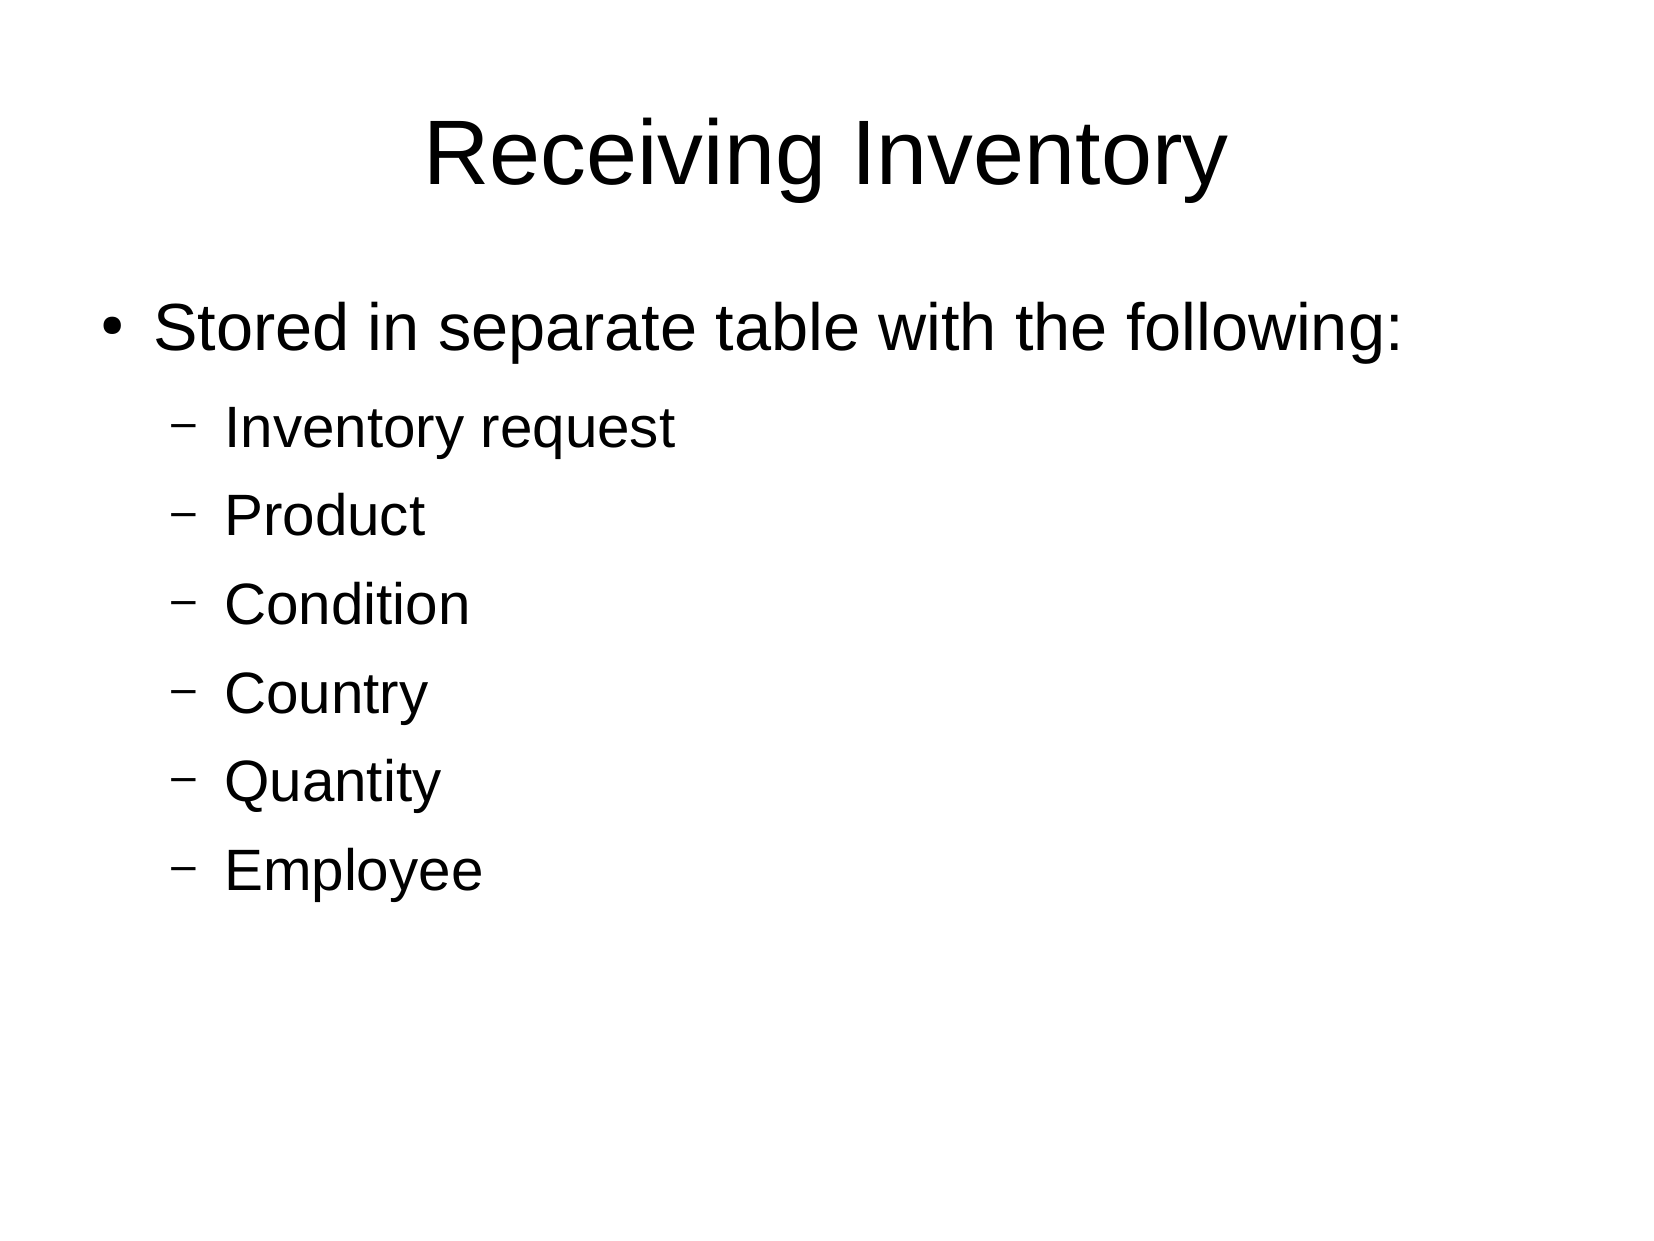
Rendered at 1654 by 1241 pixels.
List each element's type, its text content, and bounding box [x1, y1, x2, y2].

title Receiving Inventory [82, 49, 1571, 257]
list Stored in separate table with the following: Inventory request Product Condition Country Quantity Employee [82, 290, 1538, 1010]
